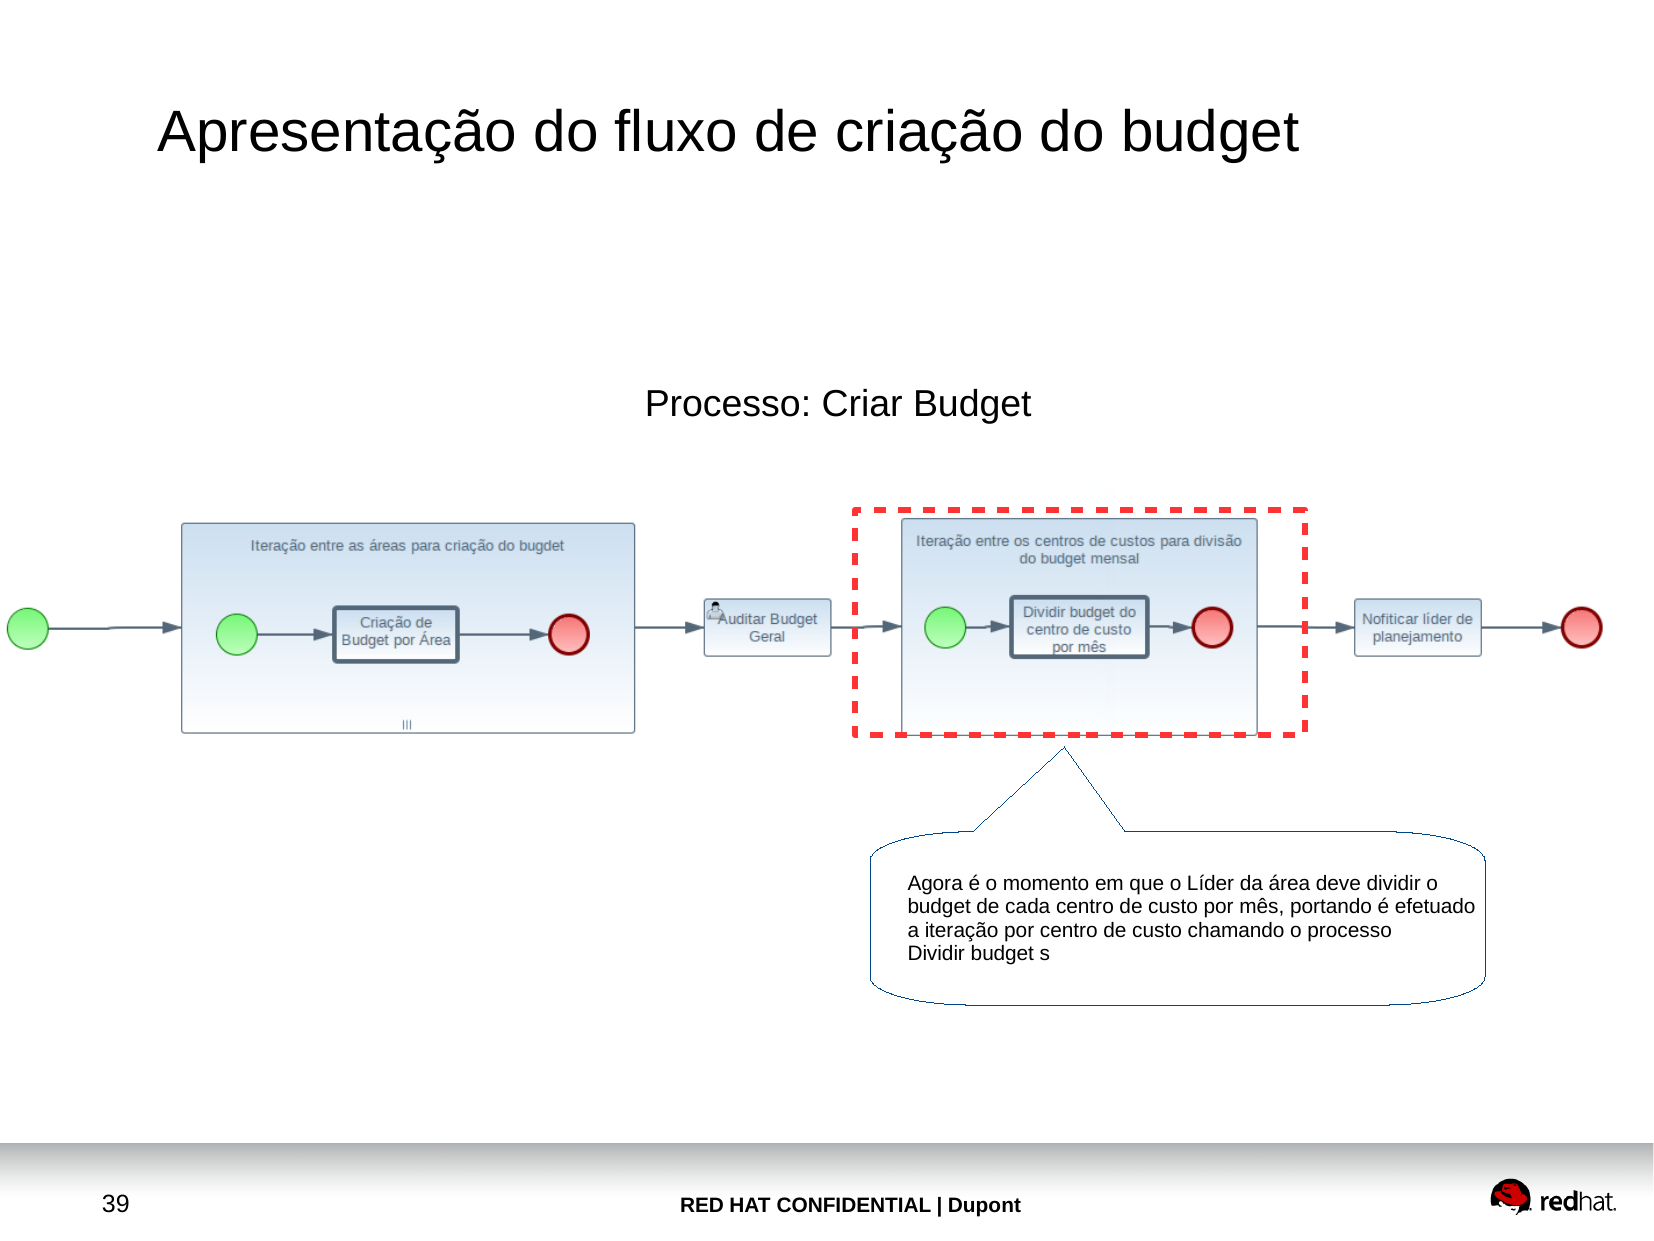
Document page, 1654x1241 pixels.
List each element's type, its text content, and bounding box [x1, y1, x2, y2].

text_box Processo: Criar Budget [630, 375, 1058, 432]
picture [0, 1143, 1654, 1241]
text_box Apresentação do fluxo de criação do budget [82, 37, 1571, 226]
picture [0, 482, 1654, 757]
text_box Agora é o momento em que o Líder da área deve dividir o budget de cada centro de custo por mês, portando é efetuado a iteração por centro de custo chamando o processo Dividir budget s [870, 746, 1486, 1006]
